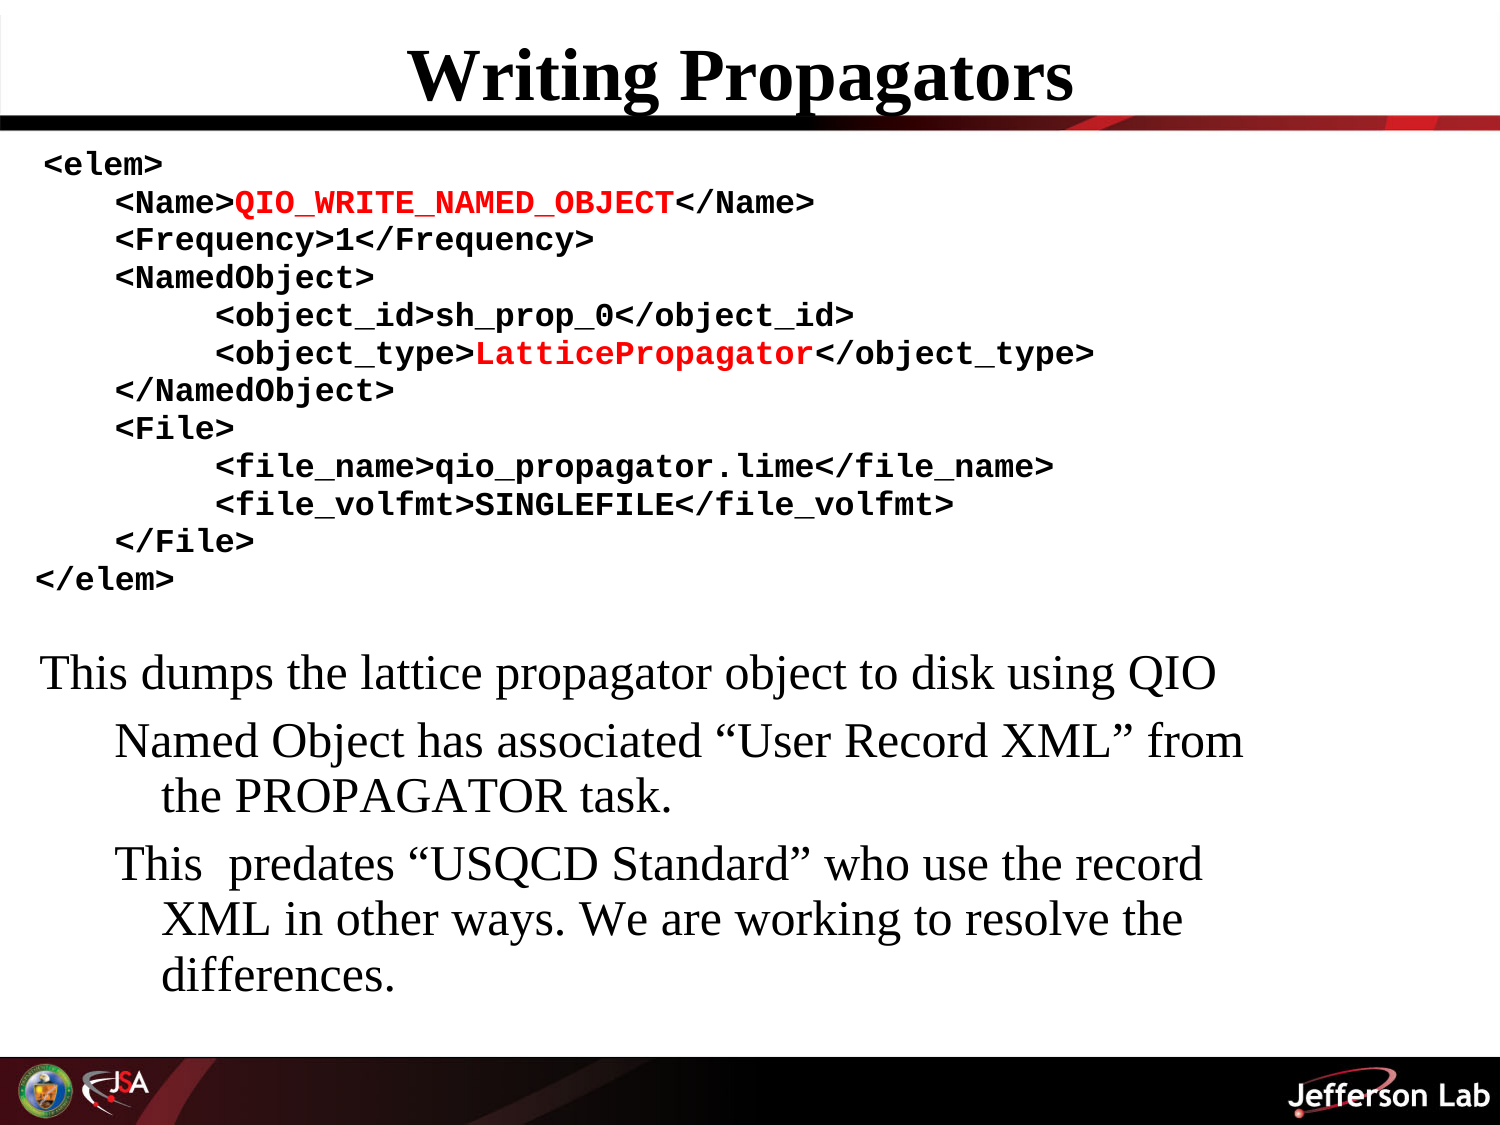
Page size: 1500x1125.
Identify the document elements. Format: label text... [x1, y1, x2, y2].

list This dumps the lattice propagator object to disk using QIO Named Object has associated “User Record XML” from the PROPAGATOR task. This predates “USQCD Standard” who use the record XML in other ways. We are working to resolve the differences. [39, 645, 1315, 1007]
title Writing Propagators [112, 0, 1388, 151]
text_box <elem> <Name>QIO_WRITE_NAMED_OBJECT</Name> <Frequency>1</Frequency> <NamedObject> <object_id>sh_prop_0</object_id> <object_type>LatticePropagator</object_type> </NamedObject> <File> <file_name>qio_propagator.lime</file_name> <file_volfmt>SINGLEFILE</file_volfmt> </File> </elem> [20, 138, 1333, 620]
picture [0, 0, 1500, 1125]
